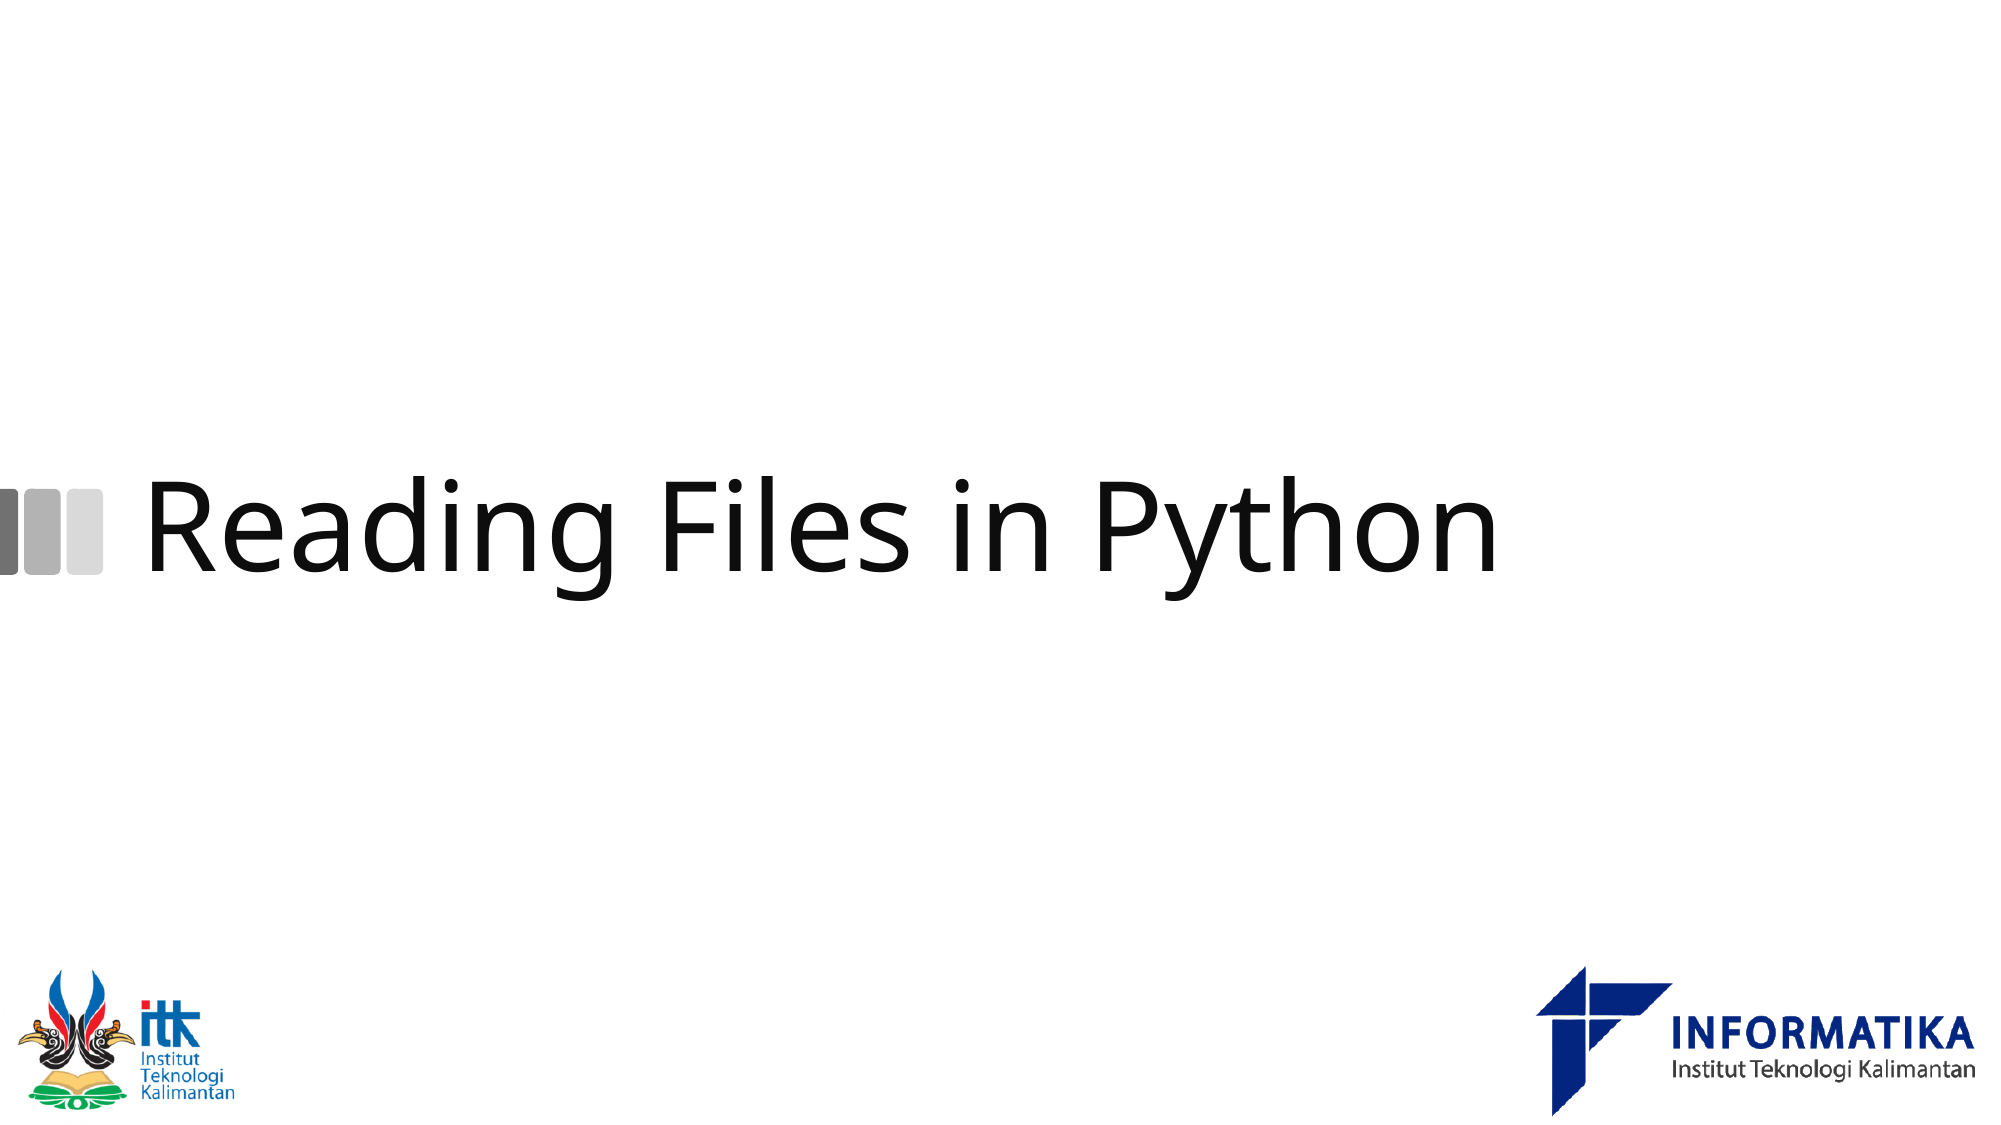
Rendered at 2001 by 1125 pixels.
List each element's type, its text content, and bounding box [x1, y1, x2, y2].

picture [1534, 965, 1976, 1118]
title Reading Files in Python [125, 138, 1851, 607]
picture [0, 935, 253, 1125]
